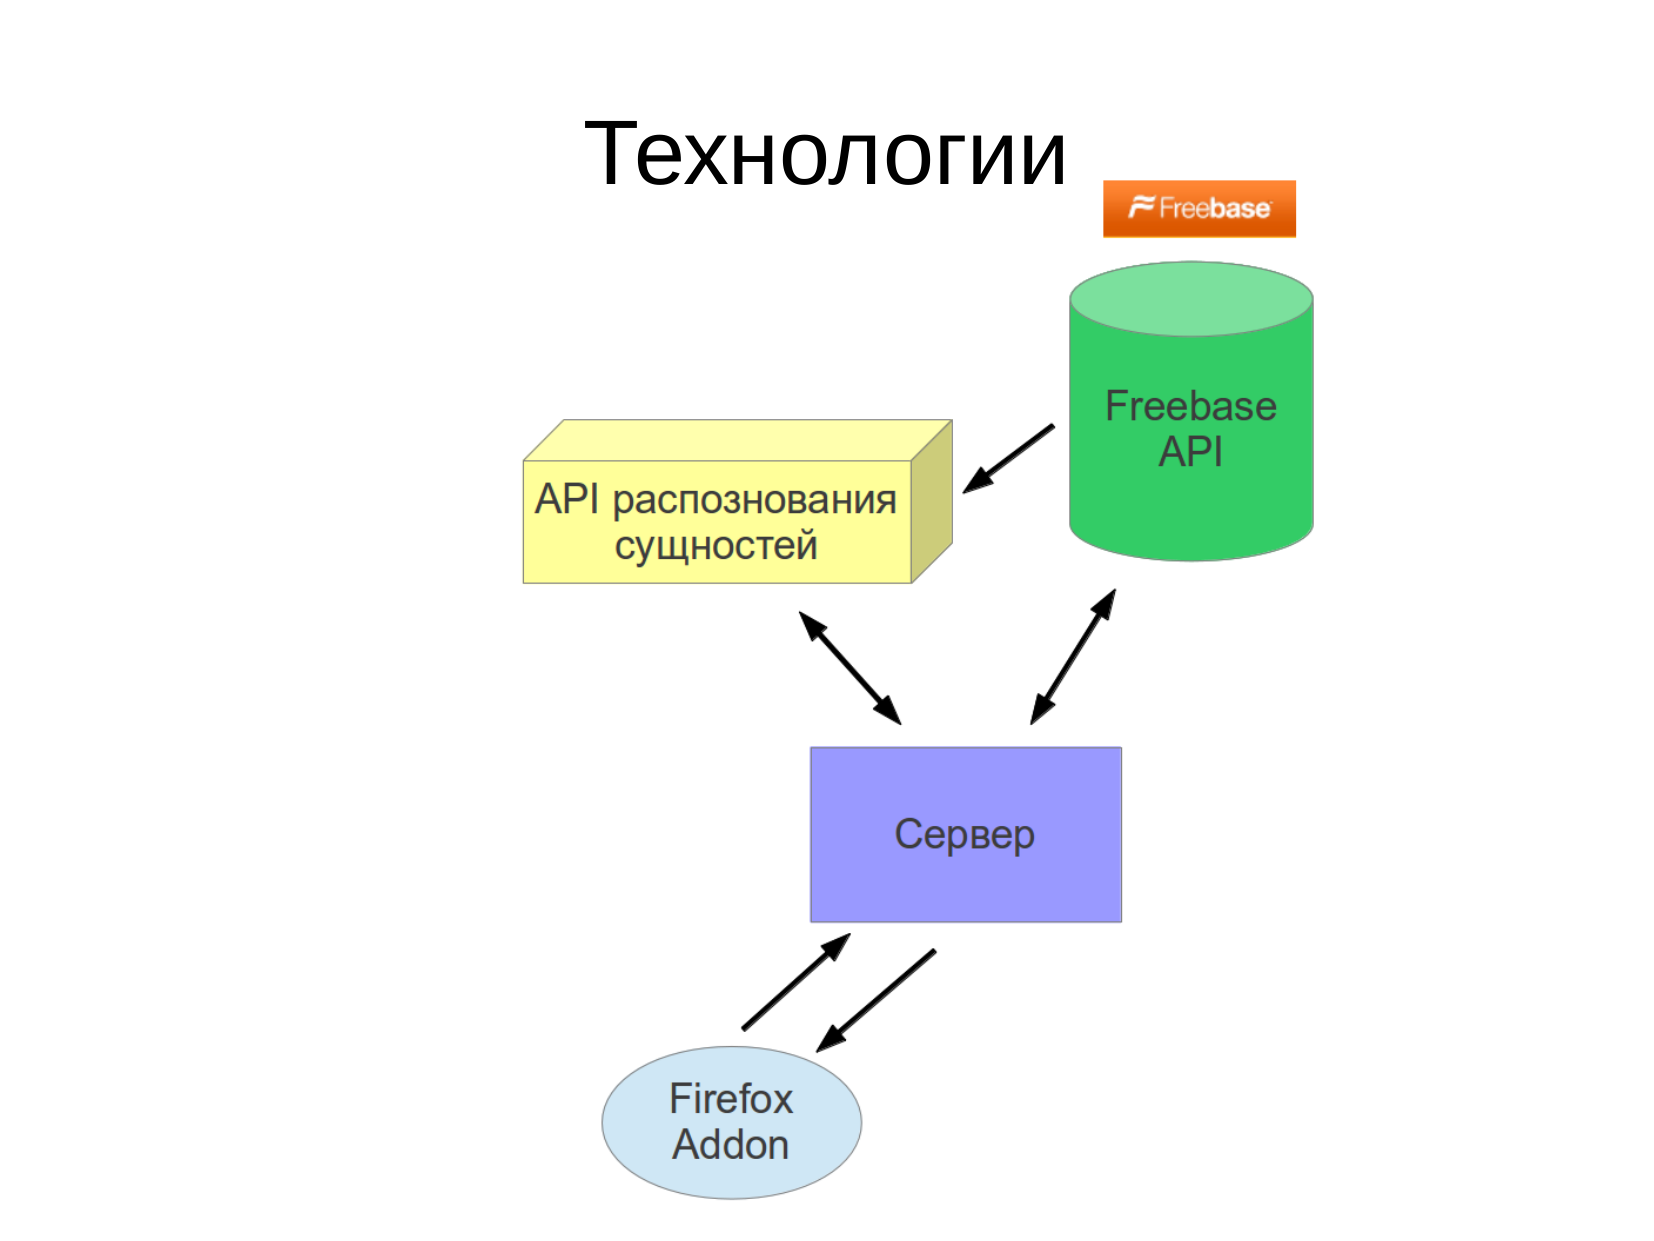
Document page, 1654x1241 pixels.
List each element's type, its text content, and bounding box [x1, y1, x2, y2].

picture [450, 257, 1409, 1241]
title Технологии [82, 49, 1571, 257]
